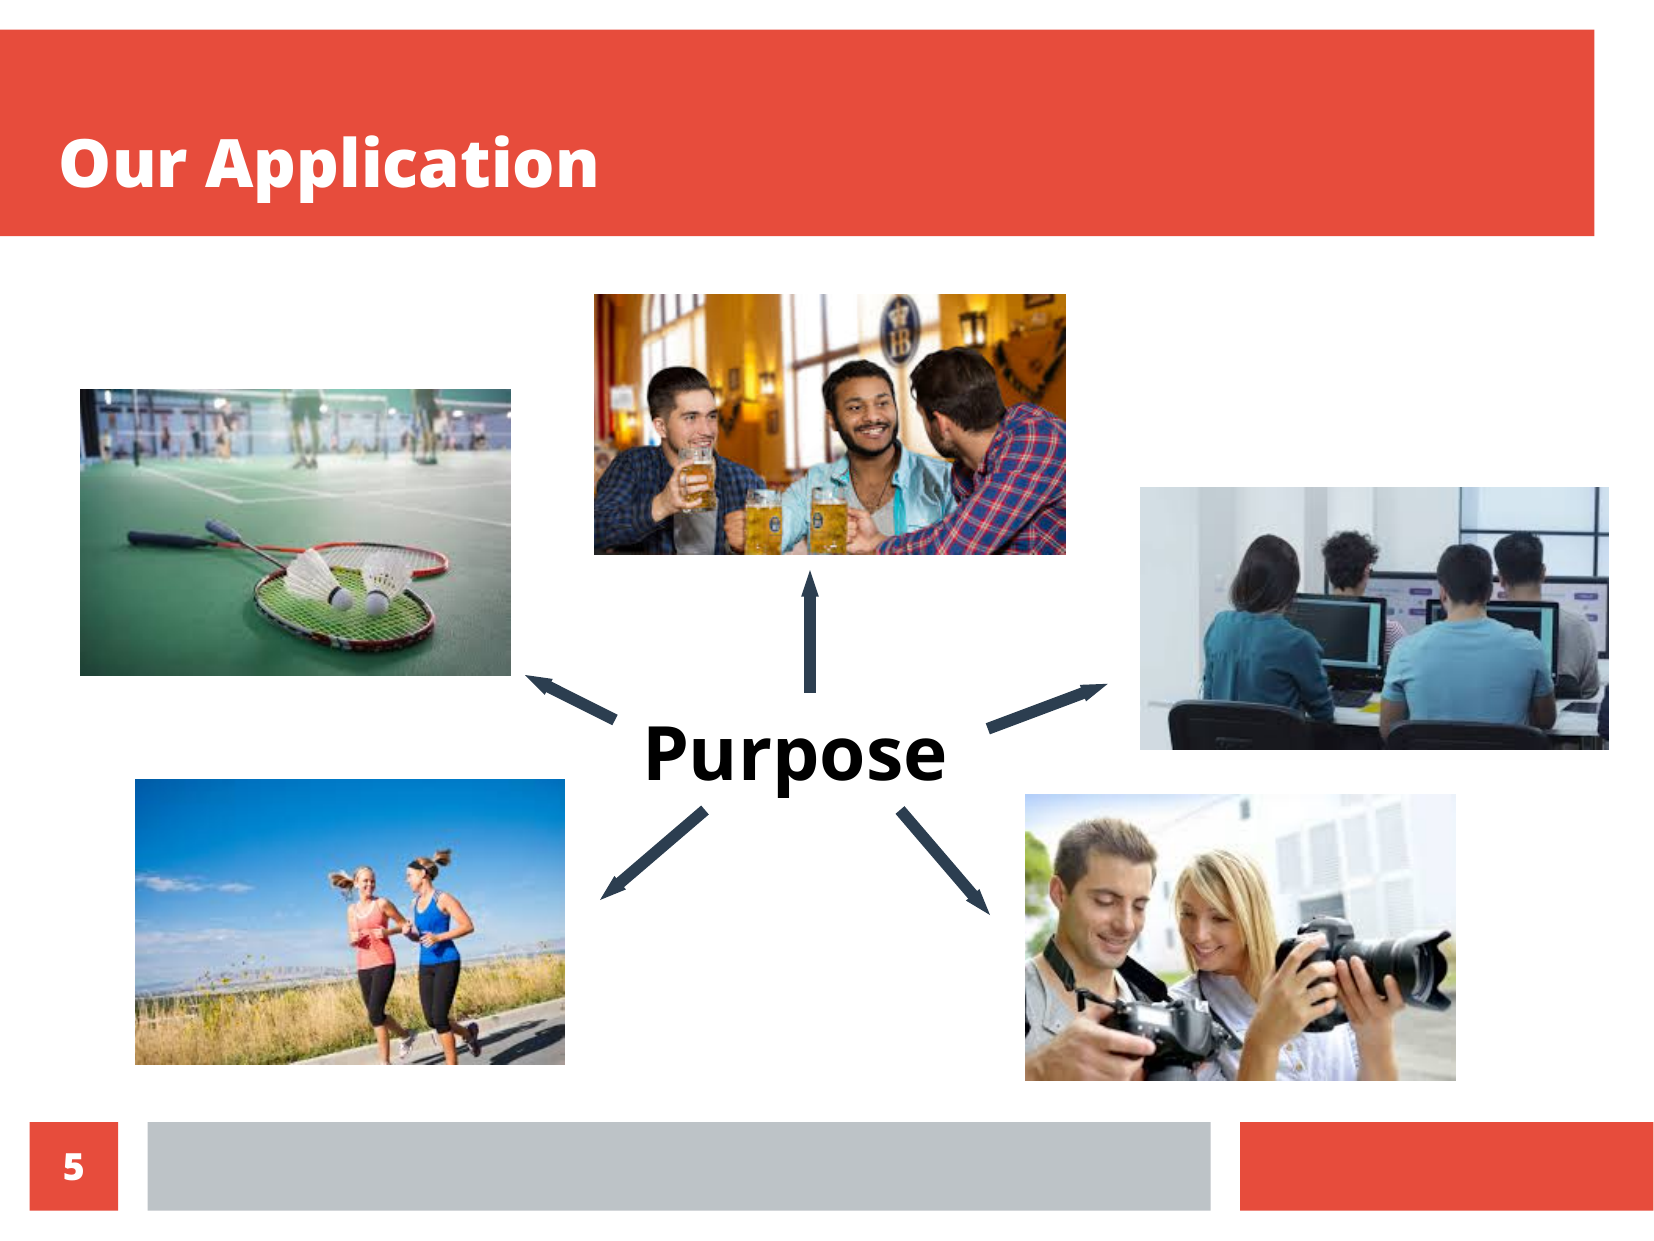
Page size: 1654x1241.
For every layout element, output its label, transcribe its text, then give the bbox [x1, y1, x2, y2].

picture [80, 389, 511, 676]
title Our Application [59, 59, 1595, 207]
text_box Purpose [555, 692, 1036, 796]
picture [135, 779, 565, 1066]
picture [1025, 794, 1456, 1081]
picture [594, 294, 1066, 556]
picture [1140, 487, 1609, 751]
